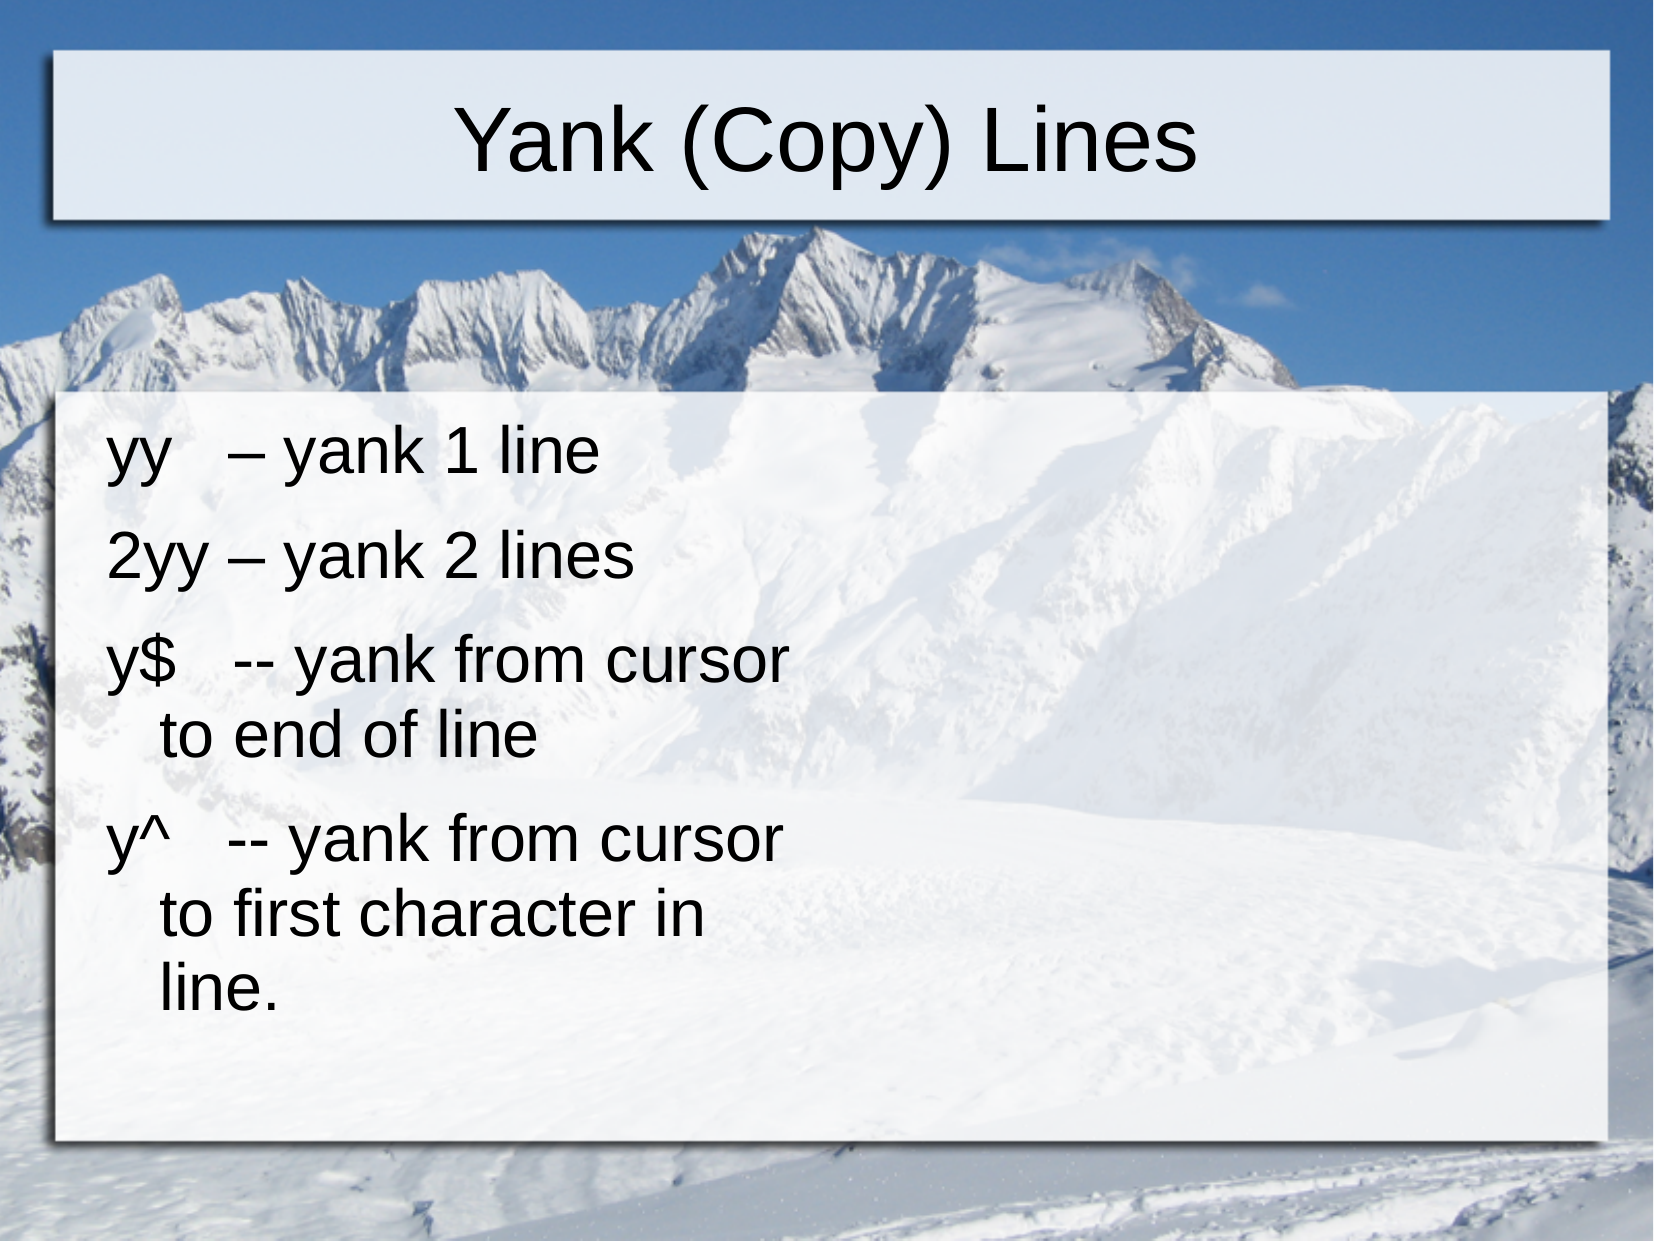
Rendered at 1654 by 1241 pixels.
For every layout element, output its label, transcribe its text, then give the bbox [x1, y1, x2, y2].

title Yank (Copy) Lines [58, 61, 1594, 219]
list yy – yank 1 line 2yy – yank 2 lines y$ -- yank from cursor to end of line y^ -- yank from cursor to first character in line. [88, 413, 812, 1126]
picture [0, 0, 1654, 1241]
